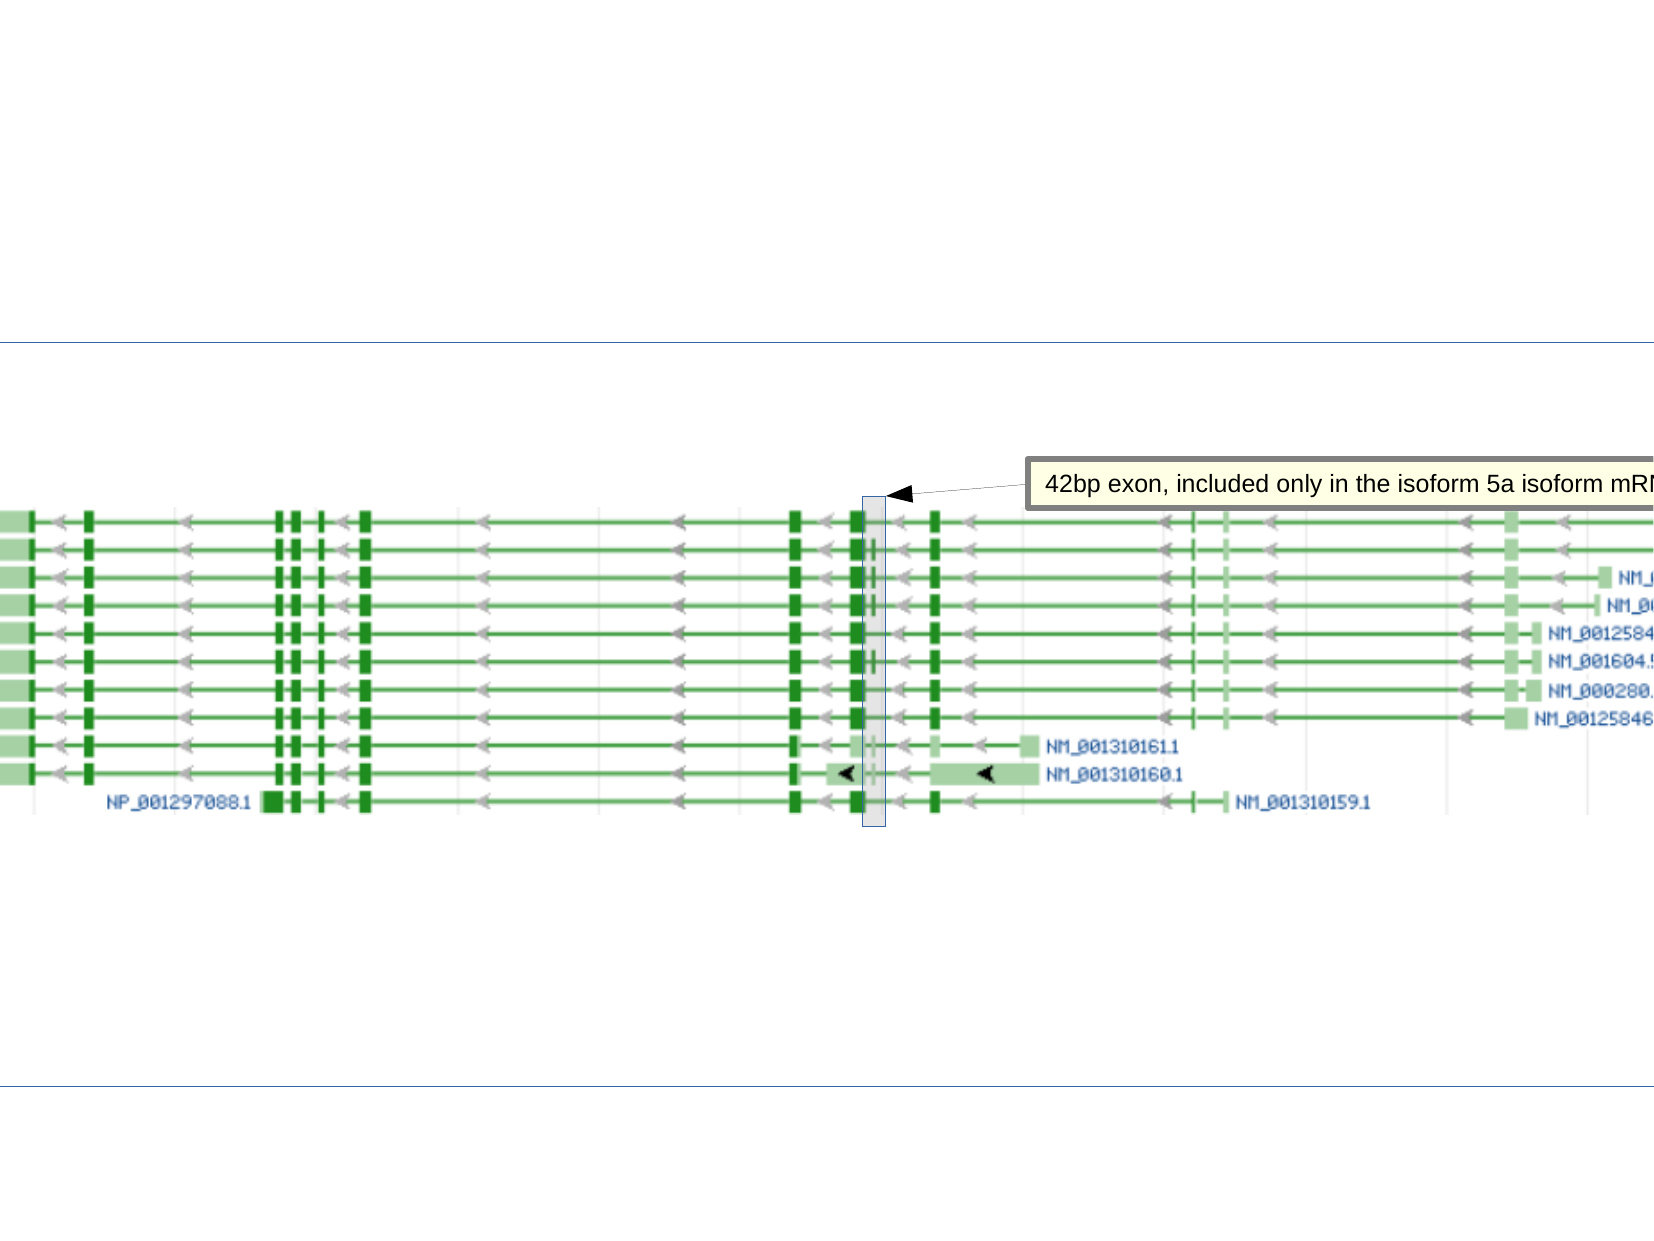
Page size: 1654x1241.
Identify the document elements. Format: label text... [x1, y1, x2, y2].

text_box 42bp exon, included only in the isoform 5a isoform mRNAs. [1027, 458, 1654, 508]
picture [886, 507, 1654, 815]
text_box [0, 342, 1654, 1087]
picture [0, 507, 862, 815]
